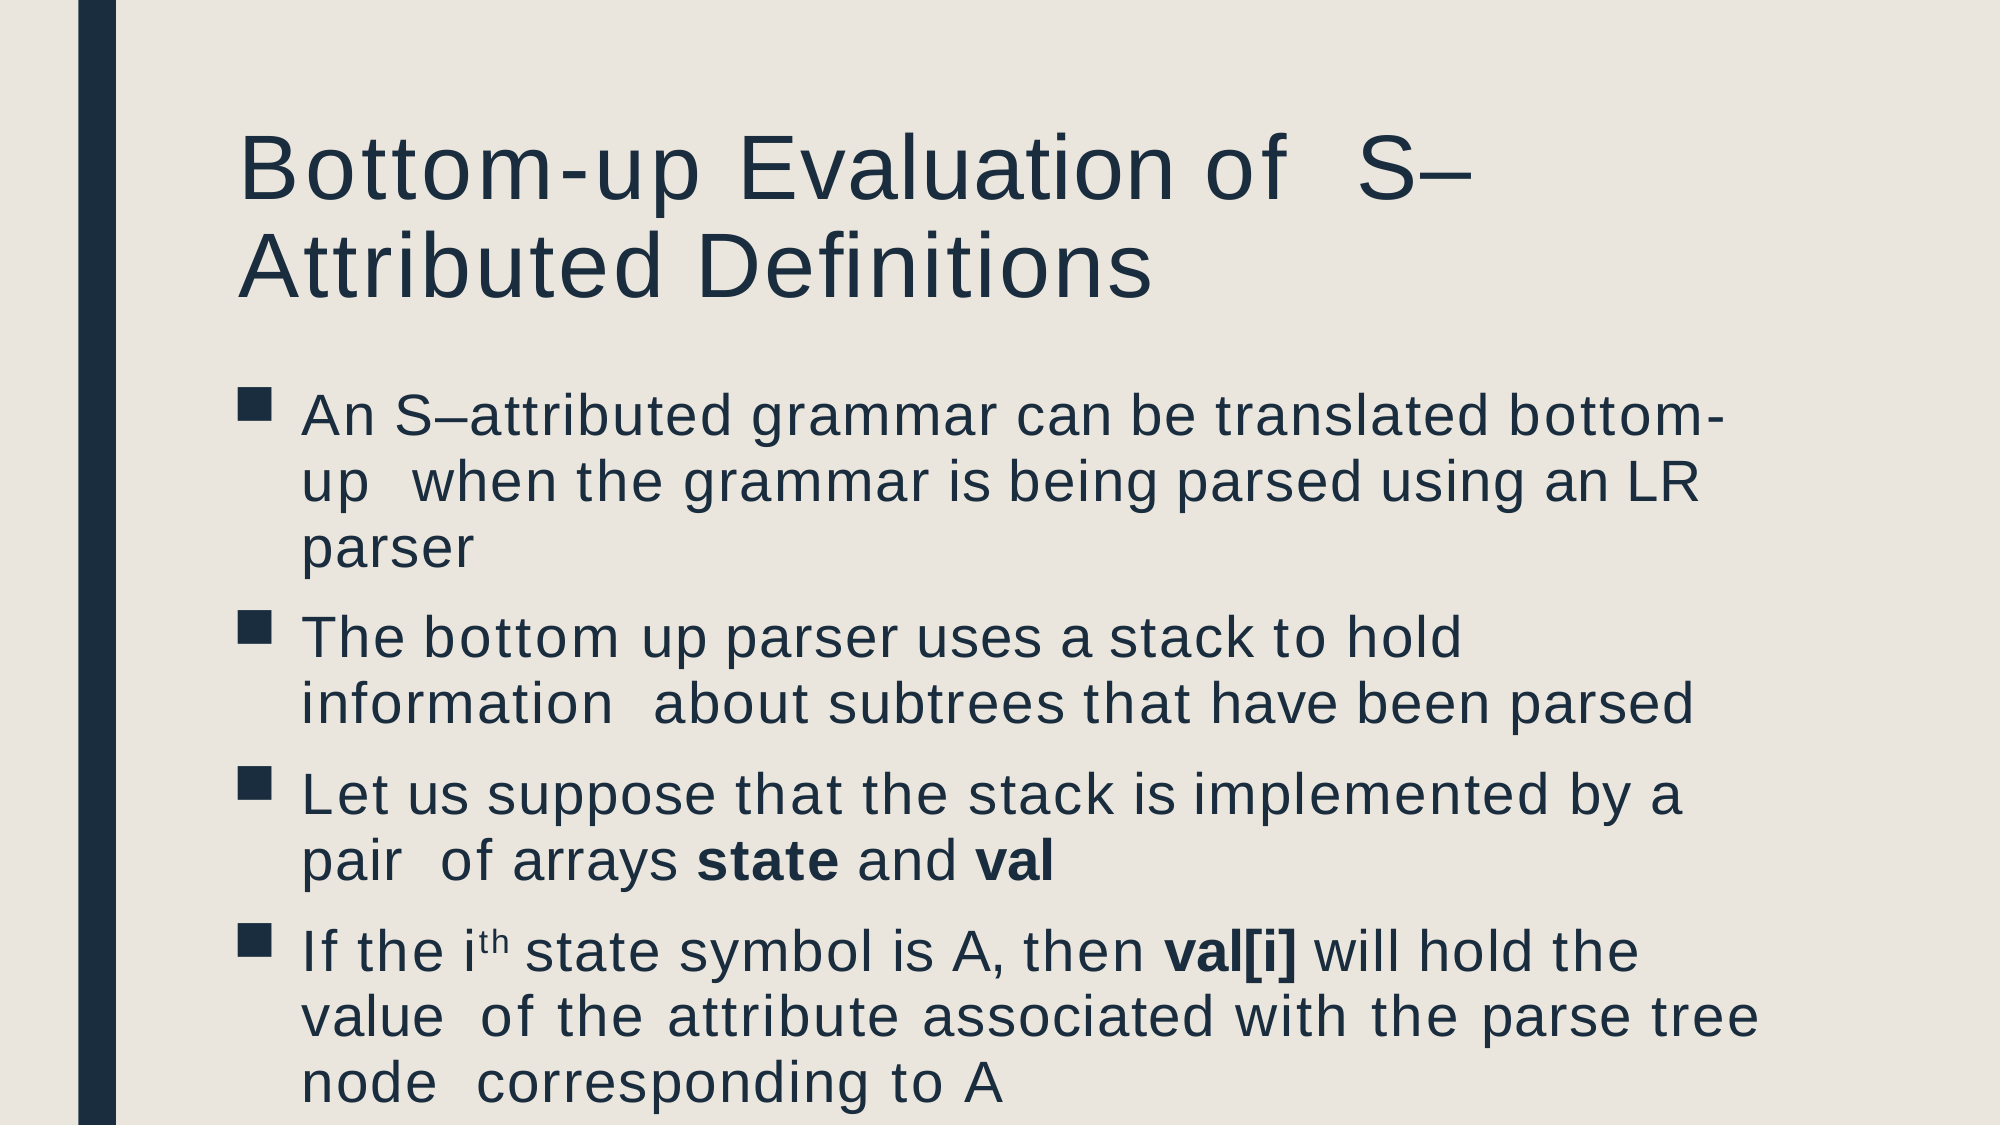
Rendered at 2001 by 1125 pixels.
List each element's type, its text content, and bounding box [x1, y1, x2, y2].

text_box An S–attributed grammar can be translated bottom-up when the grammar is being parsed using an LR parser The bottom up parser uses a stack to hold information about subtrees that have been parsed Let us suppose that the stack is implemented by a pair of arrays state and val If the ith state symbol is A, then val[i] will hold the value of the attribute associated with the parse tree node corresponding to A [228, 373, 1784, 1115]
title Bottom-up Evaluation of S–Attributed Deﬁnitions [236, 104, 1763, 316]
